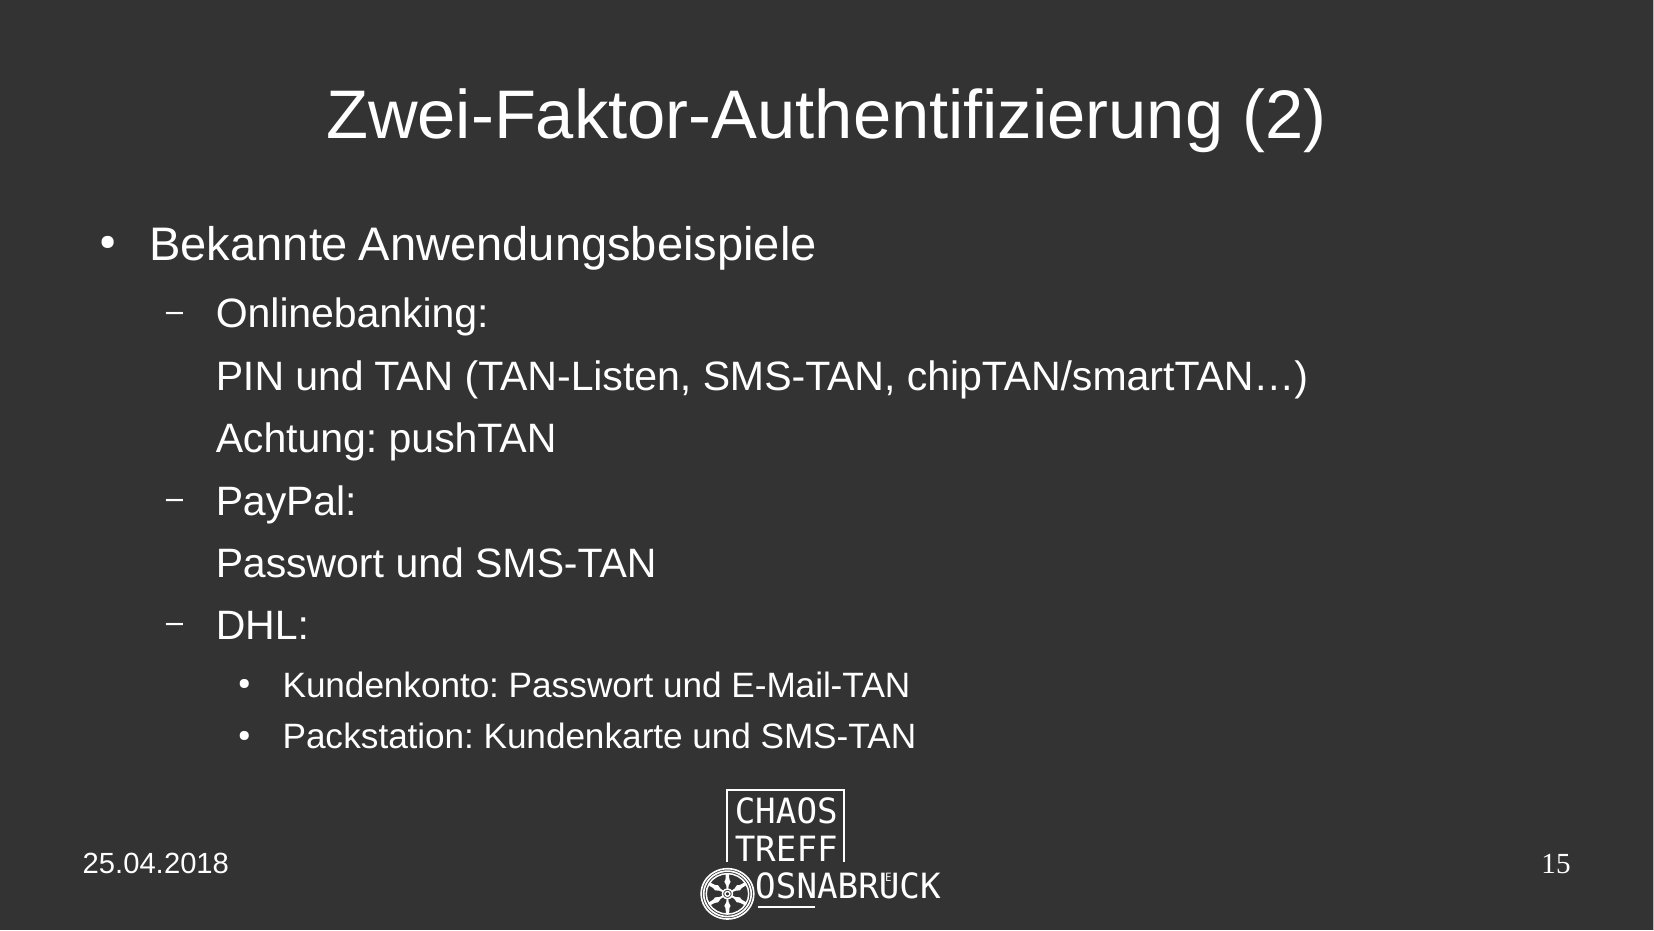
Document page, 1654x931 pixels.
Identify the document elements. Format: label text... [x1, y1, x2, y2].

list Bekannte Anwendungsbeispiele Onlinebanking: PIN und TAN (TAN-Listen, SMS-TAN, chipTAN/smartTAN…) Achtung: pushTAN PayPal: Passwort und SMS-TAN DHL: Kundenkonto: Passwort und E-Mail-TAN Packstation: Kundenkarte und SMS-TAN [82, 217, 1571, 758]
title Zwei-Faktor-Authentifizierung (2) [82, 37, 1571, 193]
